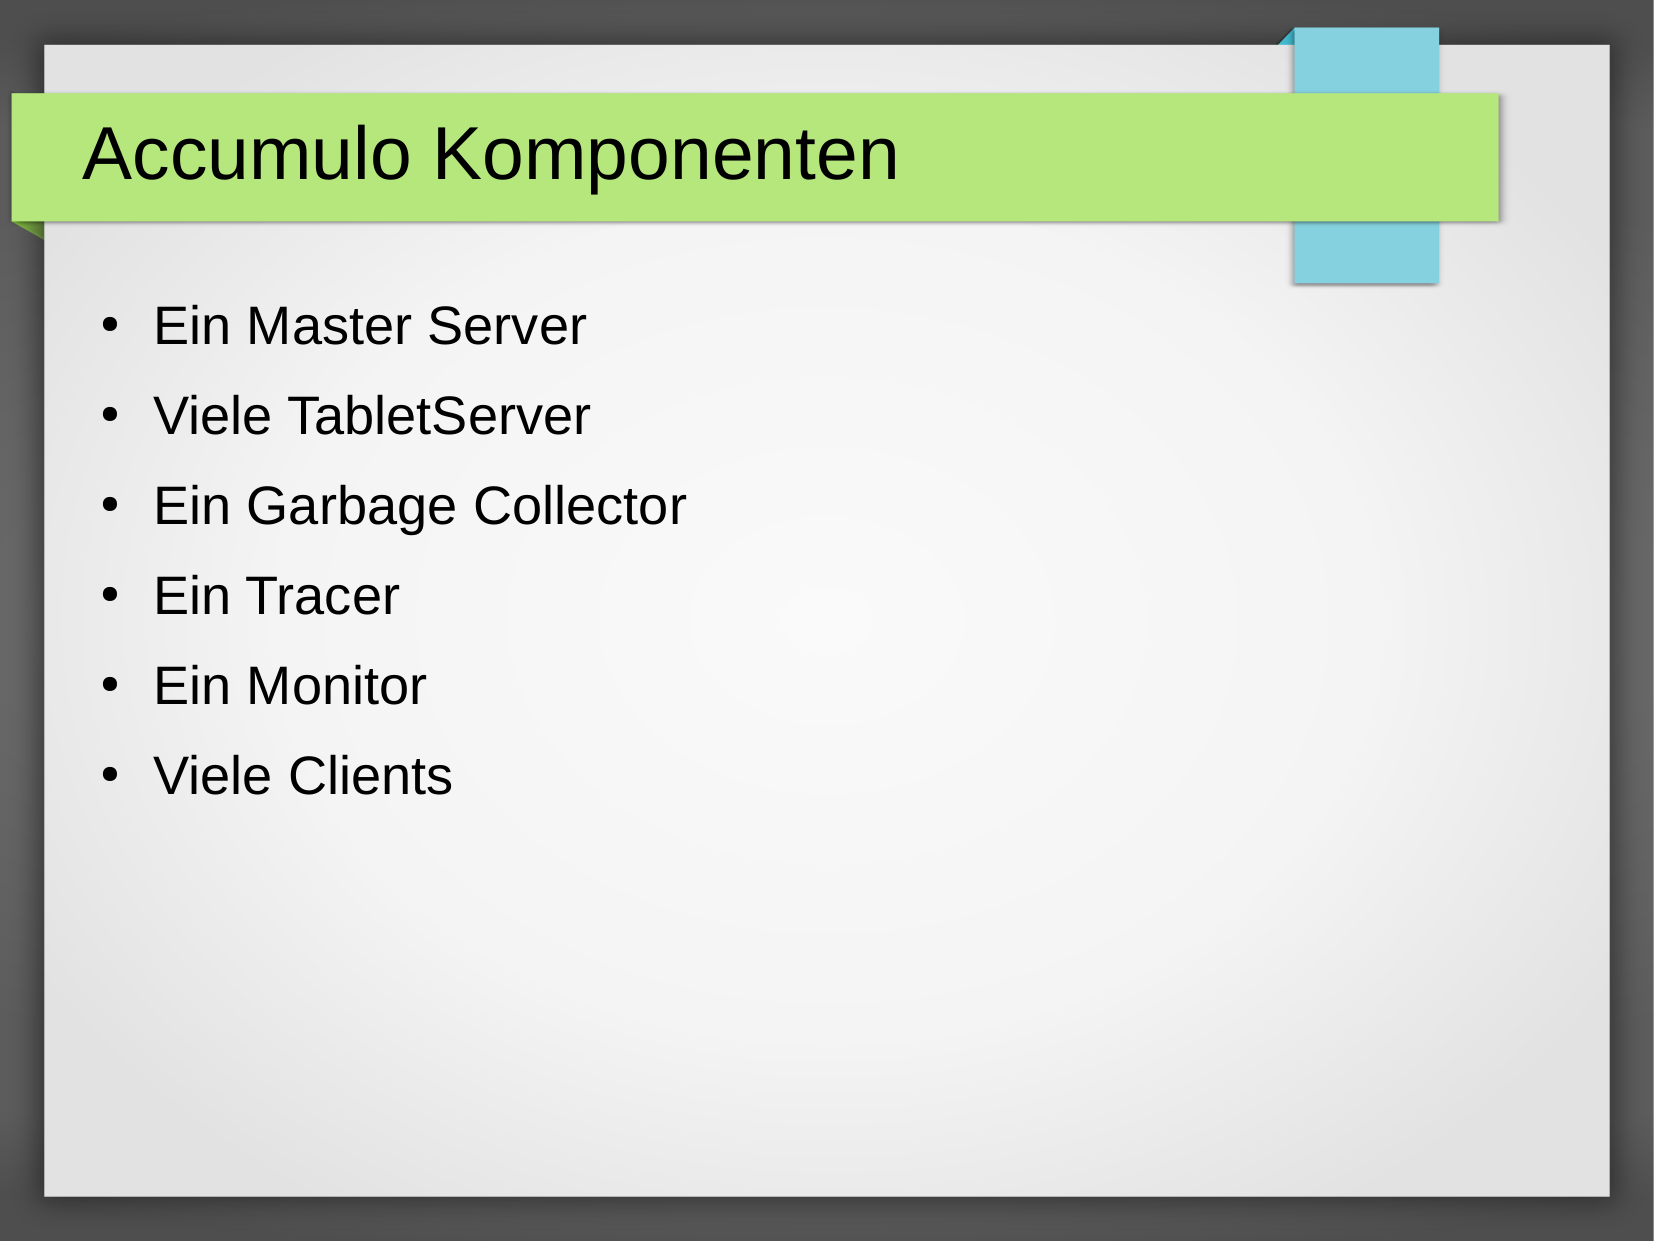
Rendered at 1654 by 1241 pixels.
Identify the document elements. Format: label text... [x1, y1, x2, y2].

title Accumulo Komponenten [82, 94, 1264, 213]
list Ein Master Server Viele TabletServer Ein Garbage Collector Ein Tracer Ein Monitor Viele Clients [82, 295, 1571, 1015]
picture [0, 0, 1654, 1241]
